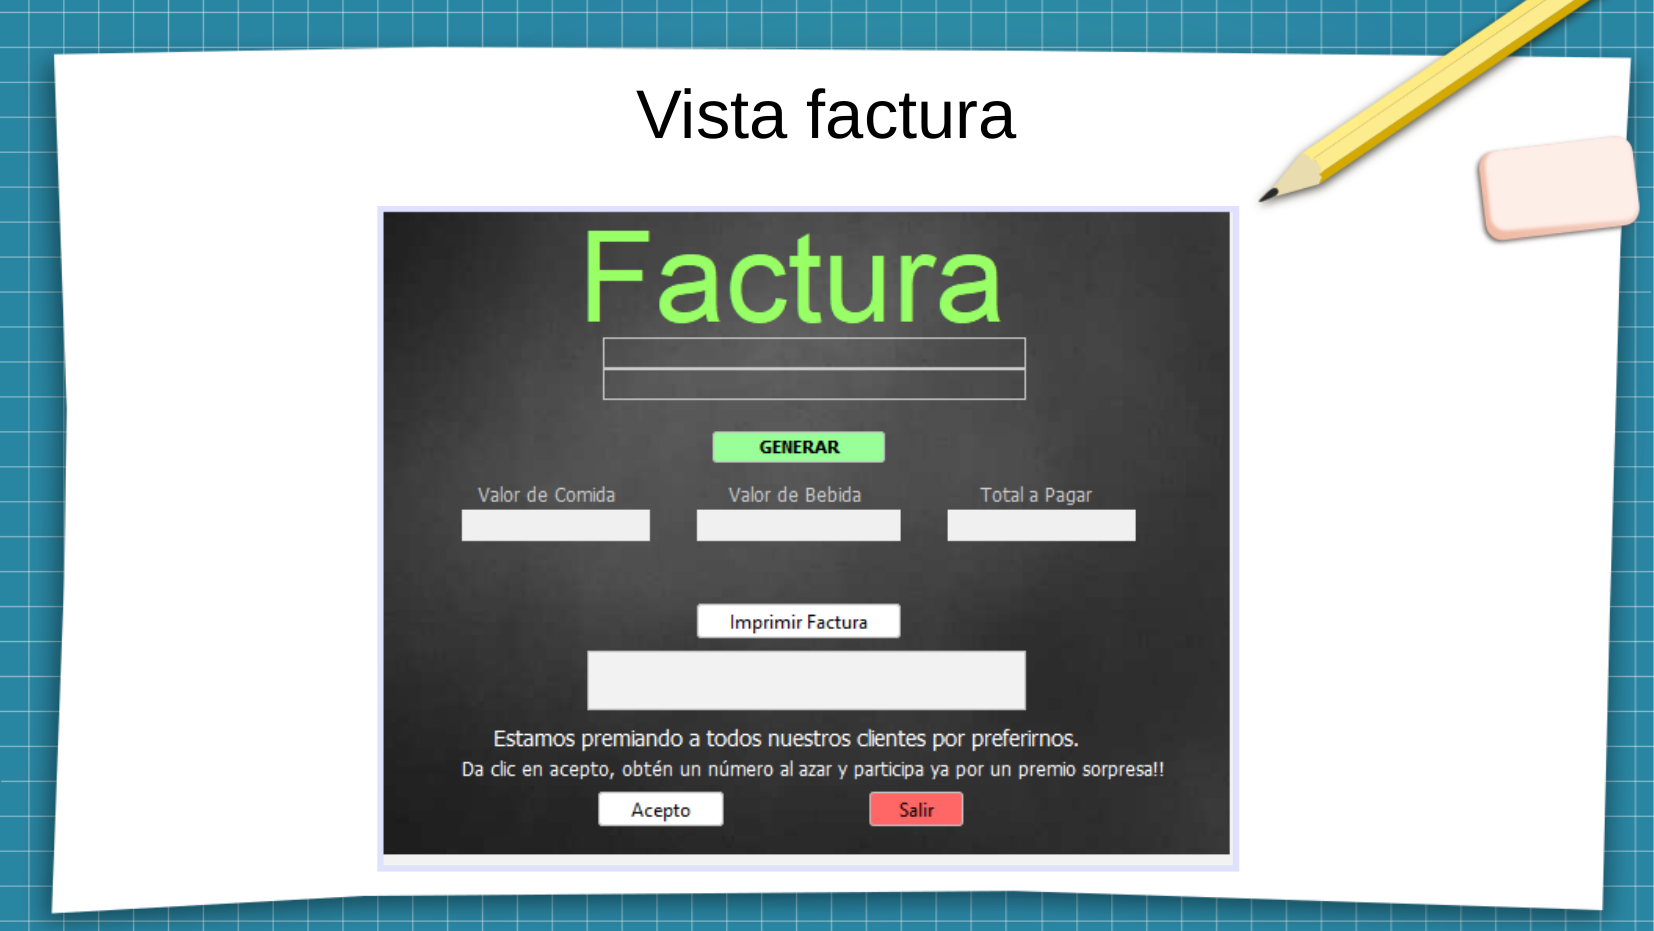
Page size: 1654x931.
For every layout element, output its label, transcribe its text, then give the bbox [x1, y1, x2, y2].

title Vista factura [82, 37, 1571, 193]
picture [0, 0, 1654, 931]
